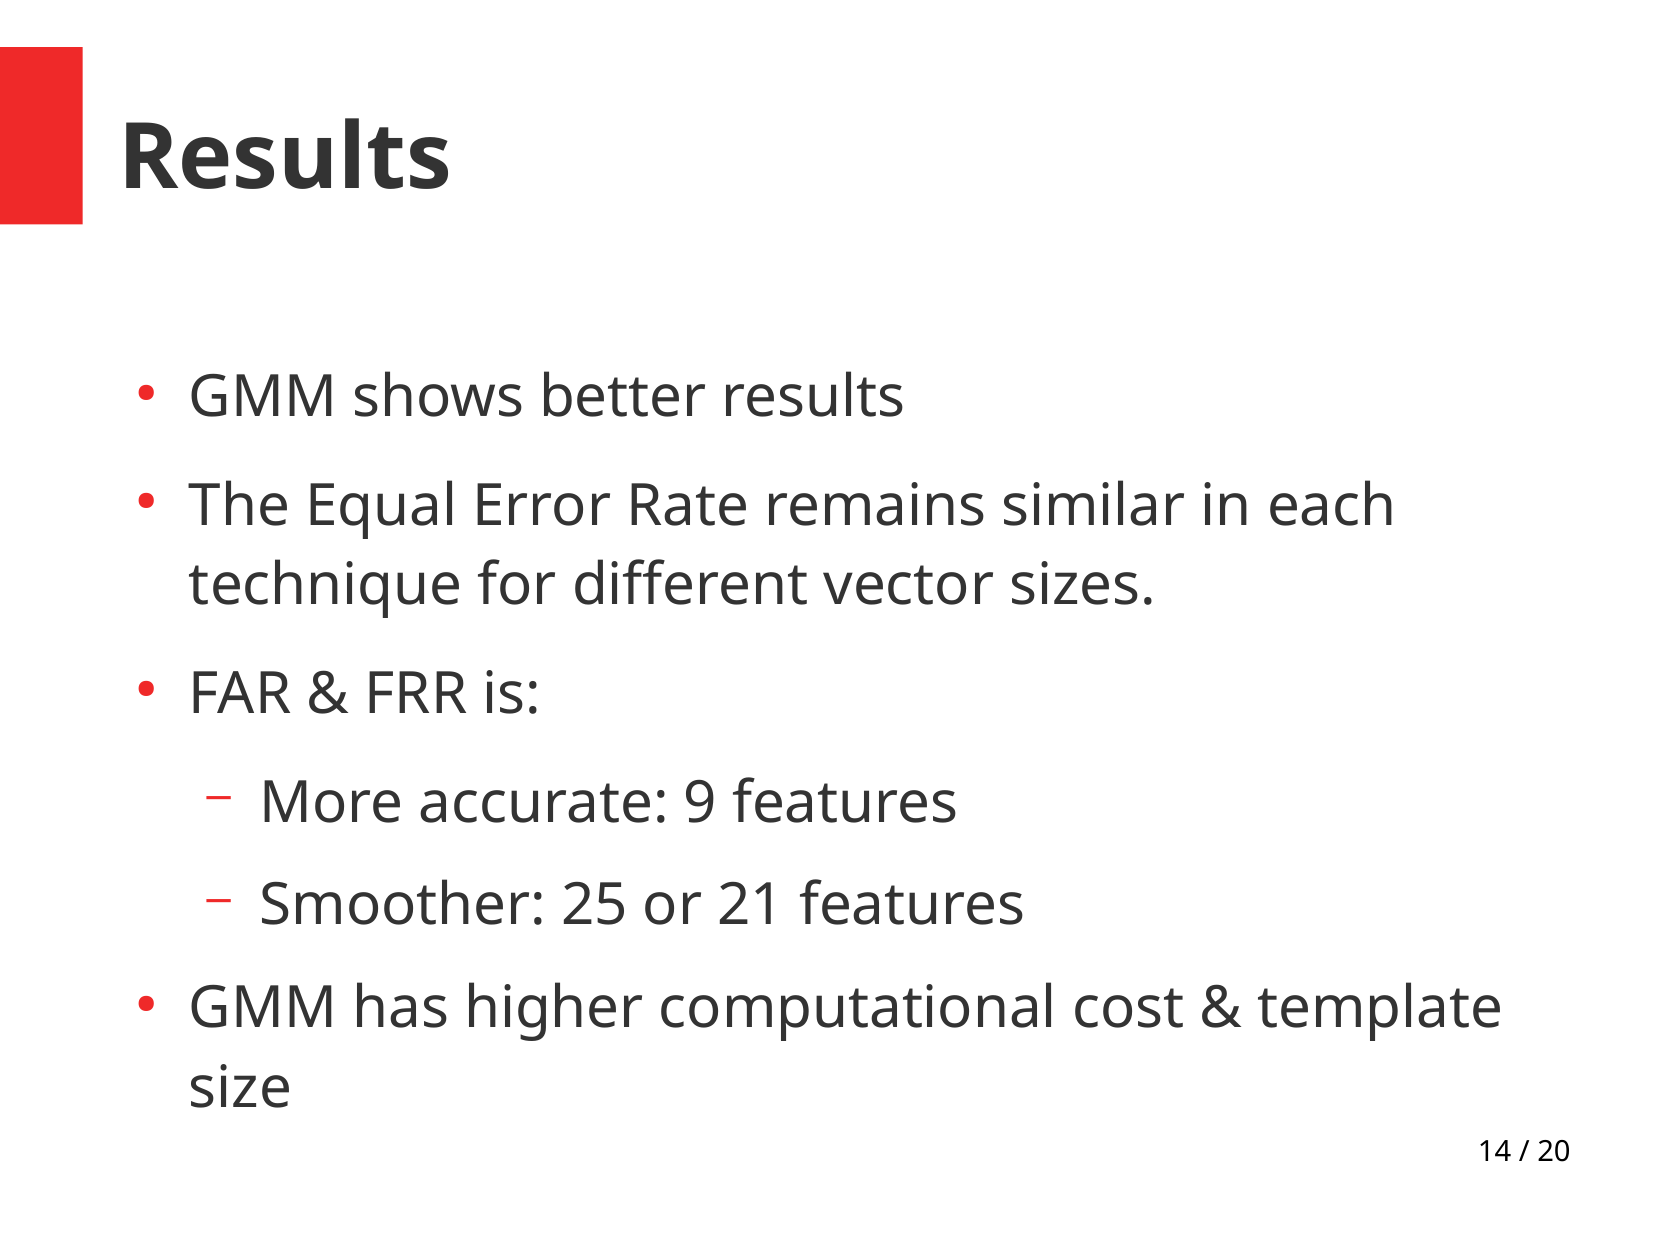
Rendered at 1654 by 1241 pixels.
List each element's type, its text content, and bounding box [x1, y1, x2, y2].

list GMM shows better results The Equal Error Rate remains similar in each technique for different vector sizes. FAR & FRR is: More accurate: 9 features Smoother: 25 or 21 features GMM has higher computational cost & template size [118, 354, 1536, 1182]
title Results [118, 49, 1571, 257]
